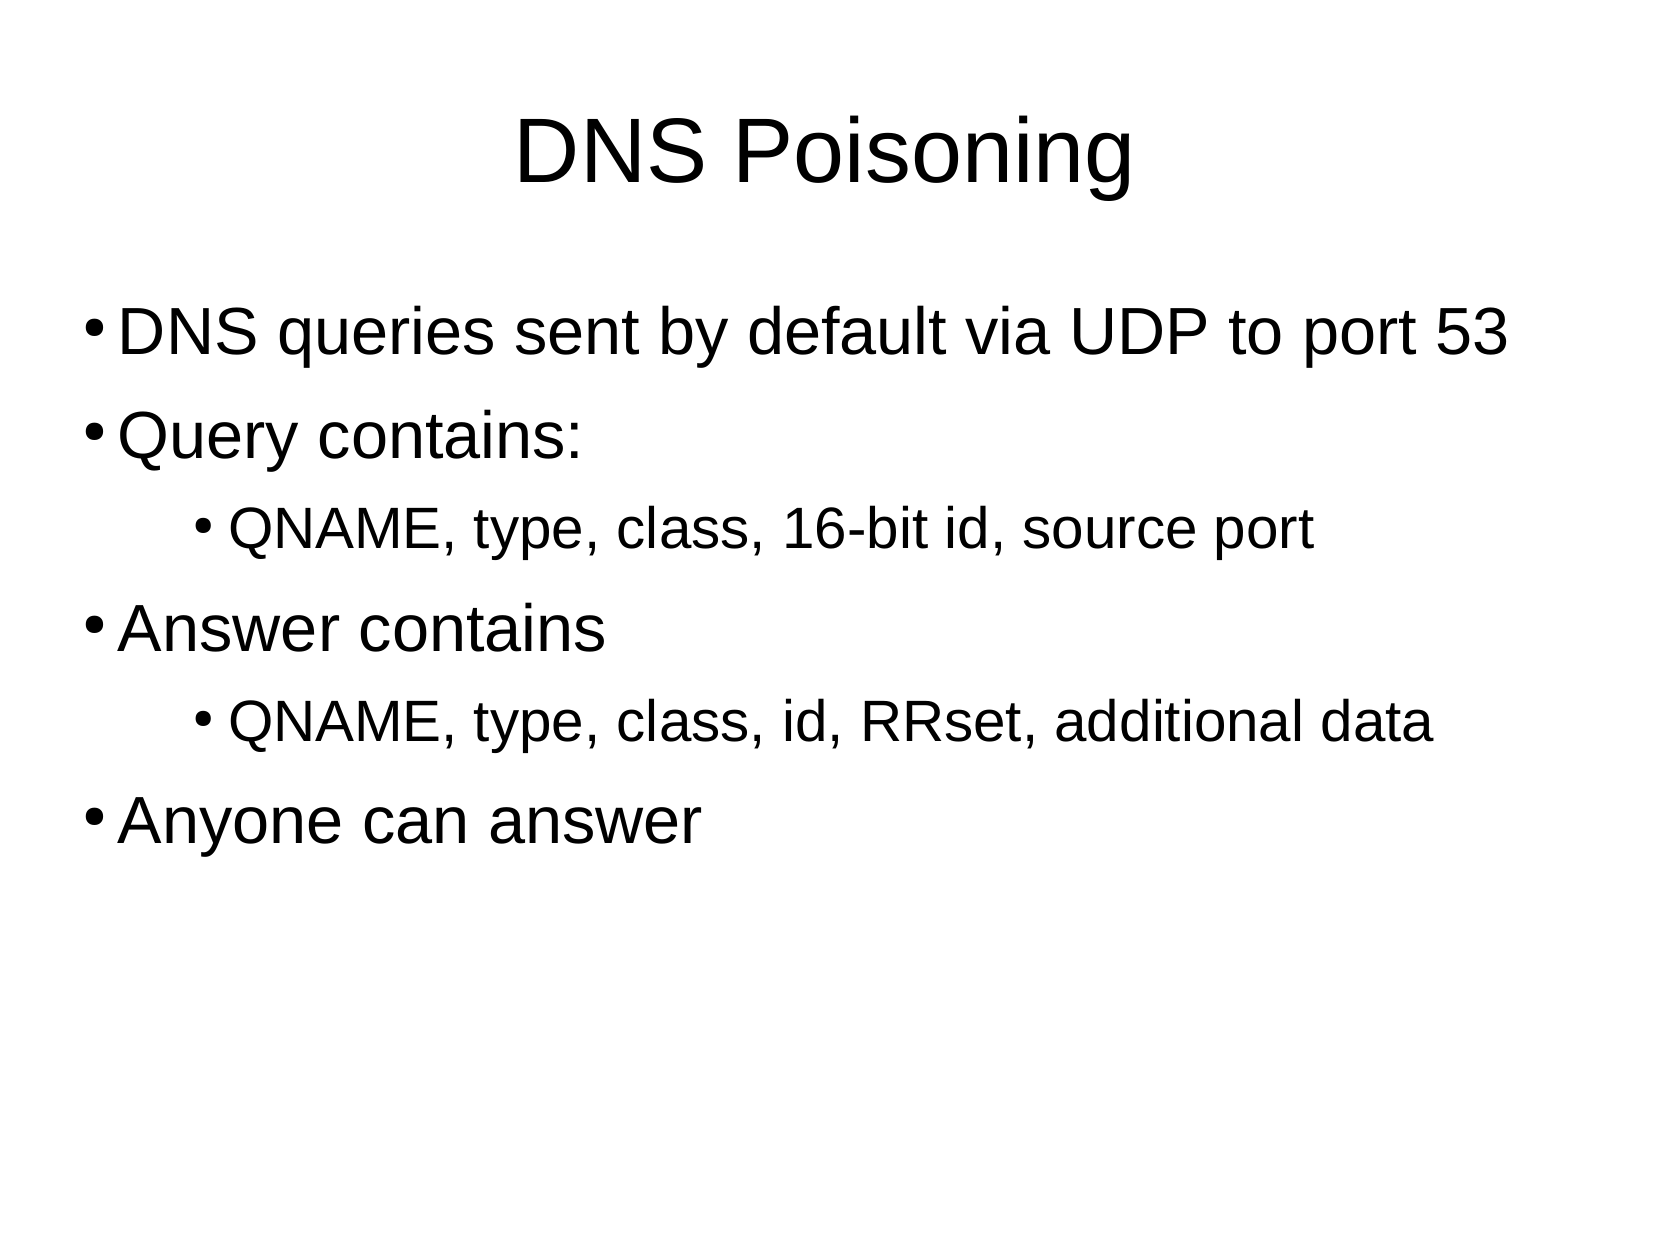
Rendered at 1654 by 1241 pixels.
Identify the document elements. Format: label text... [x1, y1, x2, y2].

list DNS queries sent by default via UDP to port 53 Query contains: QNAME, type, class, 16-bit id, source port Answer contains QNAME, type, class, id, RRset, additional data Anyone can answer [82, 290, 1568, 1007]
title DNS Poisoning [82, 49, 1568, 254]
